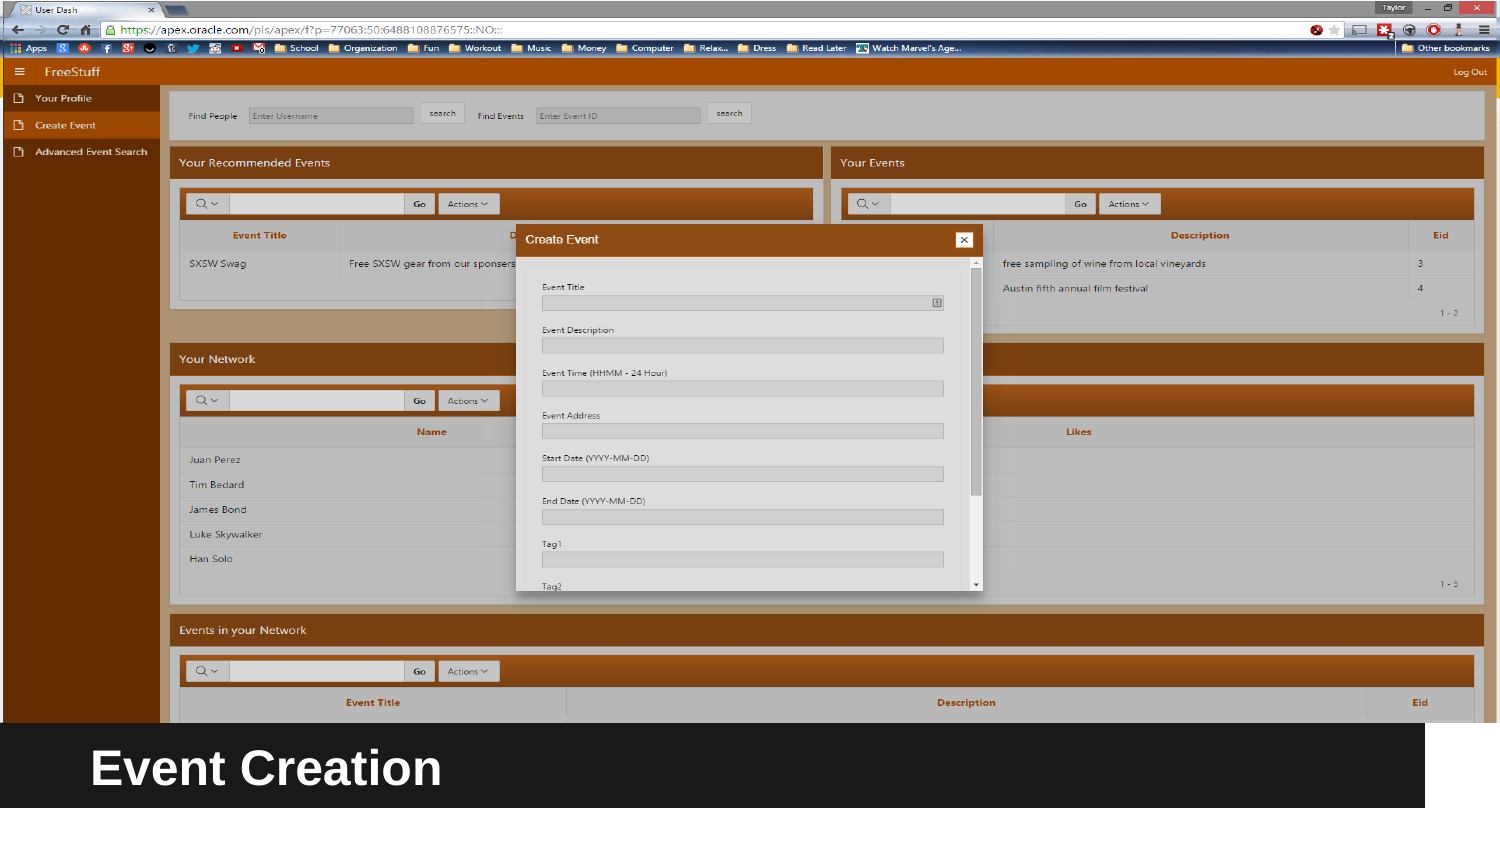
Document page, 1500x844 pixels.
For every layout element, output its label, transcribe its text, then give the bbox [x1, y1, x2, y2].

list Event Creation [75, 723, 1425, 808]
picture [0, 1, 1500, 723]
